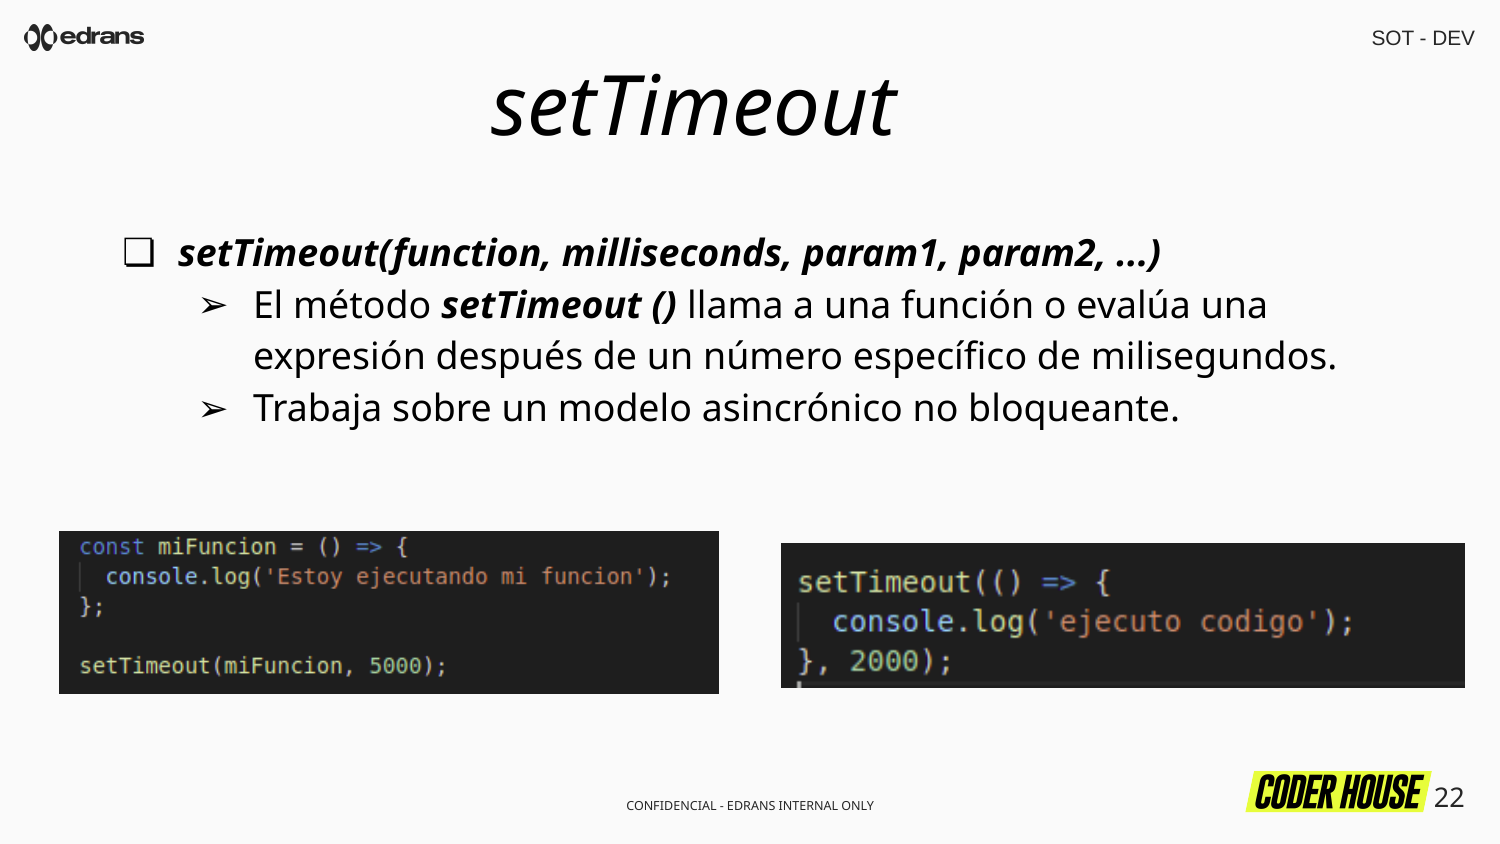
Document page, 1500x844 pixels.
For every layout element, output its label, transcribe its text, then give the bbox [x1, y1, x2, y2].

picture [59, 531, 719, 694]
picture [781, 543, 1465, 689]
picture [24, 24, 144, 51]
text_box setTimeout [248, 21, 1162, 184]
text_box SOT - DEV [1266, 24, 1475, 51]
slide_number <número> [1389, 764, 1480, 830]
text_box setTimeout(function, milliseconds, param1, param2, ...) El método setTimeout () llama a una función o evalúa una expresión después de un número específico de milisegundos. Trabaja sobre un modelo asincrónico no bloqueante. [88, 207, 1401, 472]
text_box CONFIDENCIAL - EDRANS INTERNAL ONLY [613, 797, 887, 814]
picture [1241, 764, 1436, 819]
